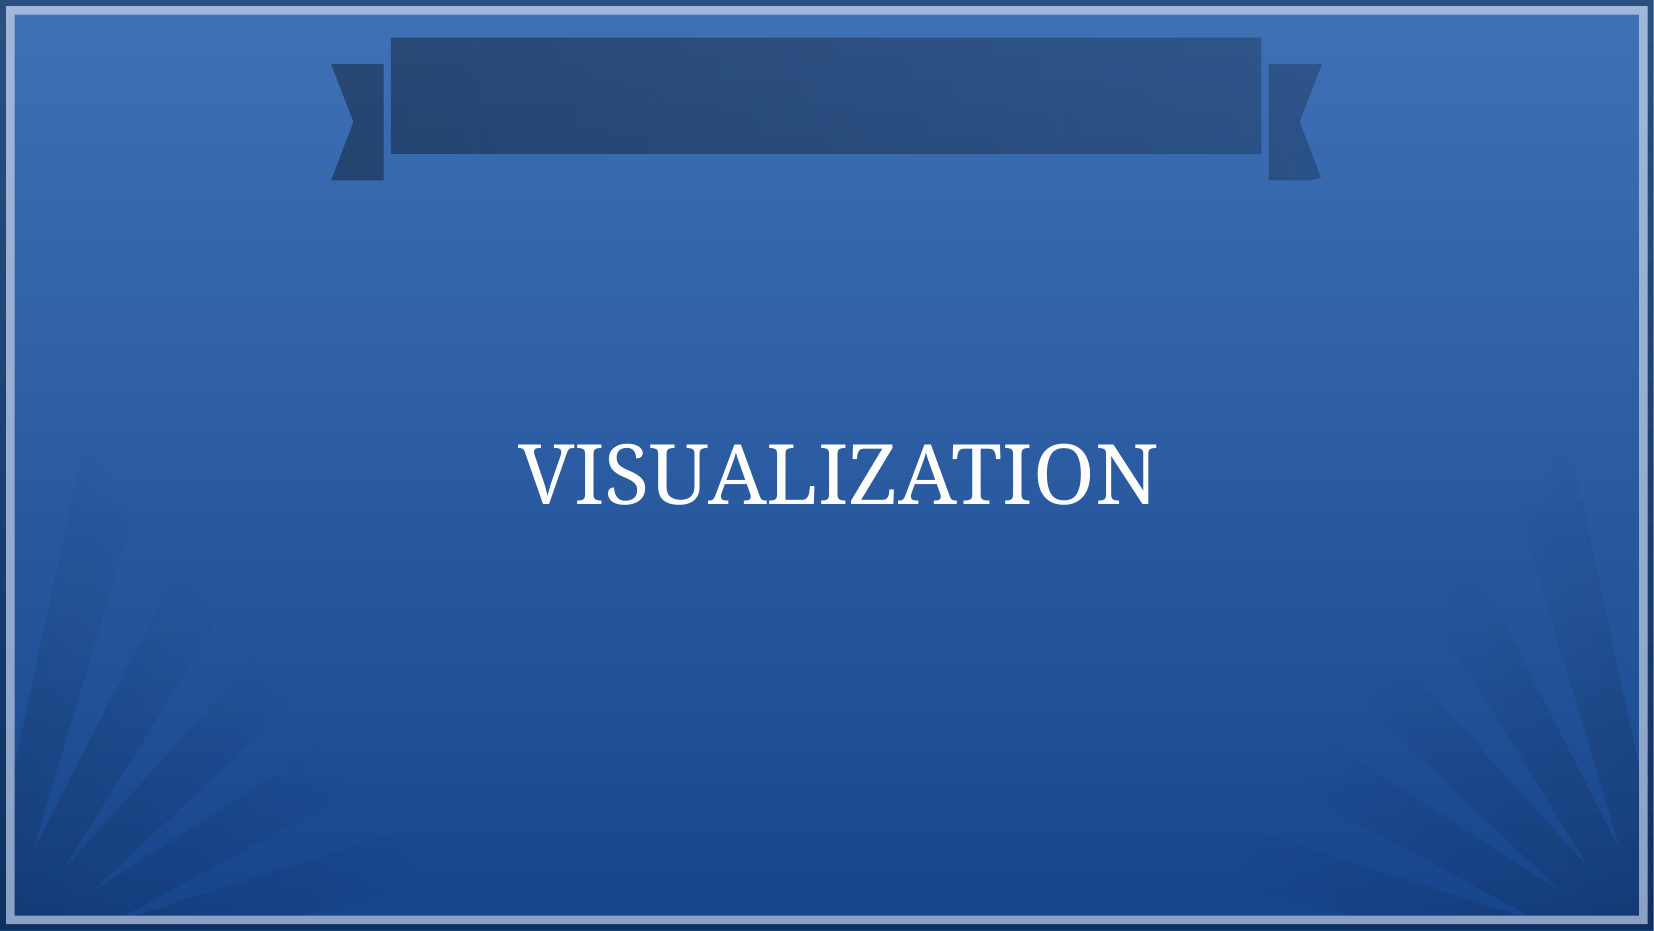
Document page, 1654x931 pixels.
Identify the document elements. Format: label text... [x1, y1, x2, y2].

title VISUALIZATION [129, 236, 1548, 709]
